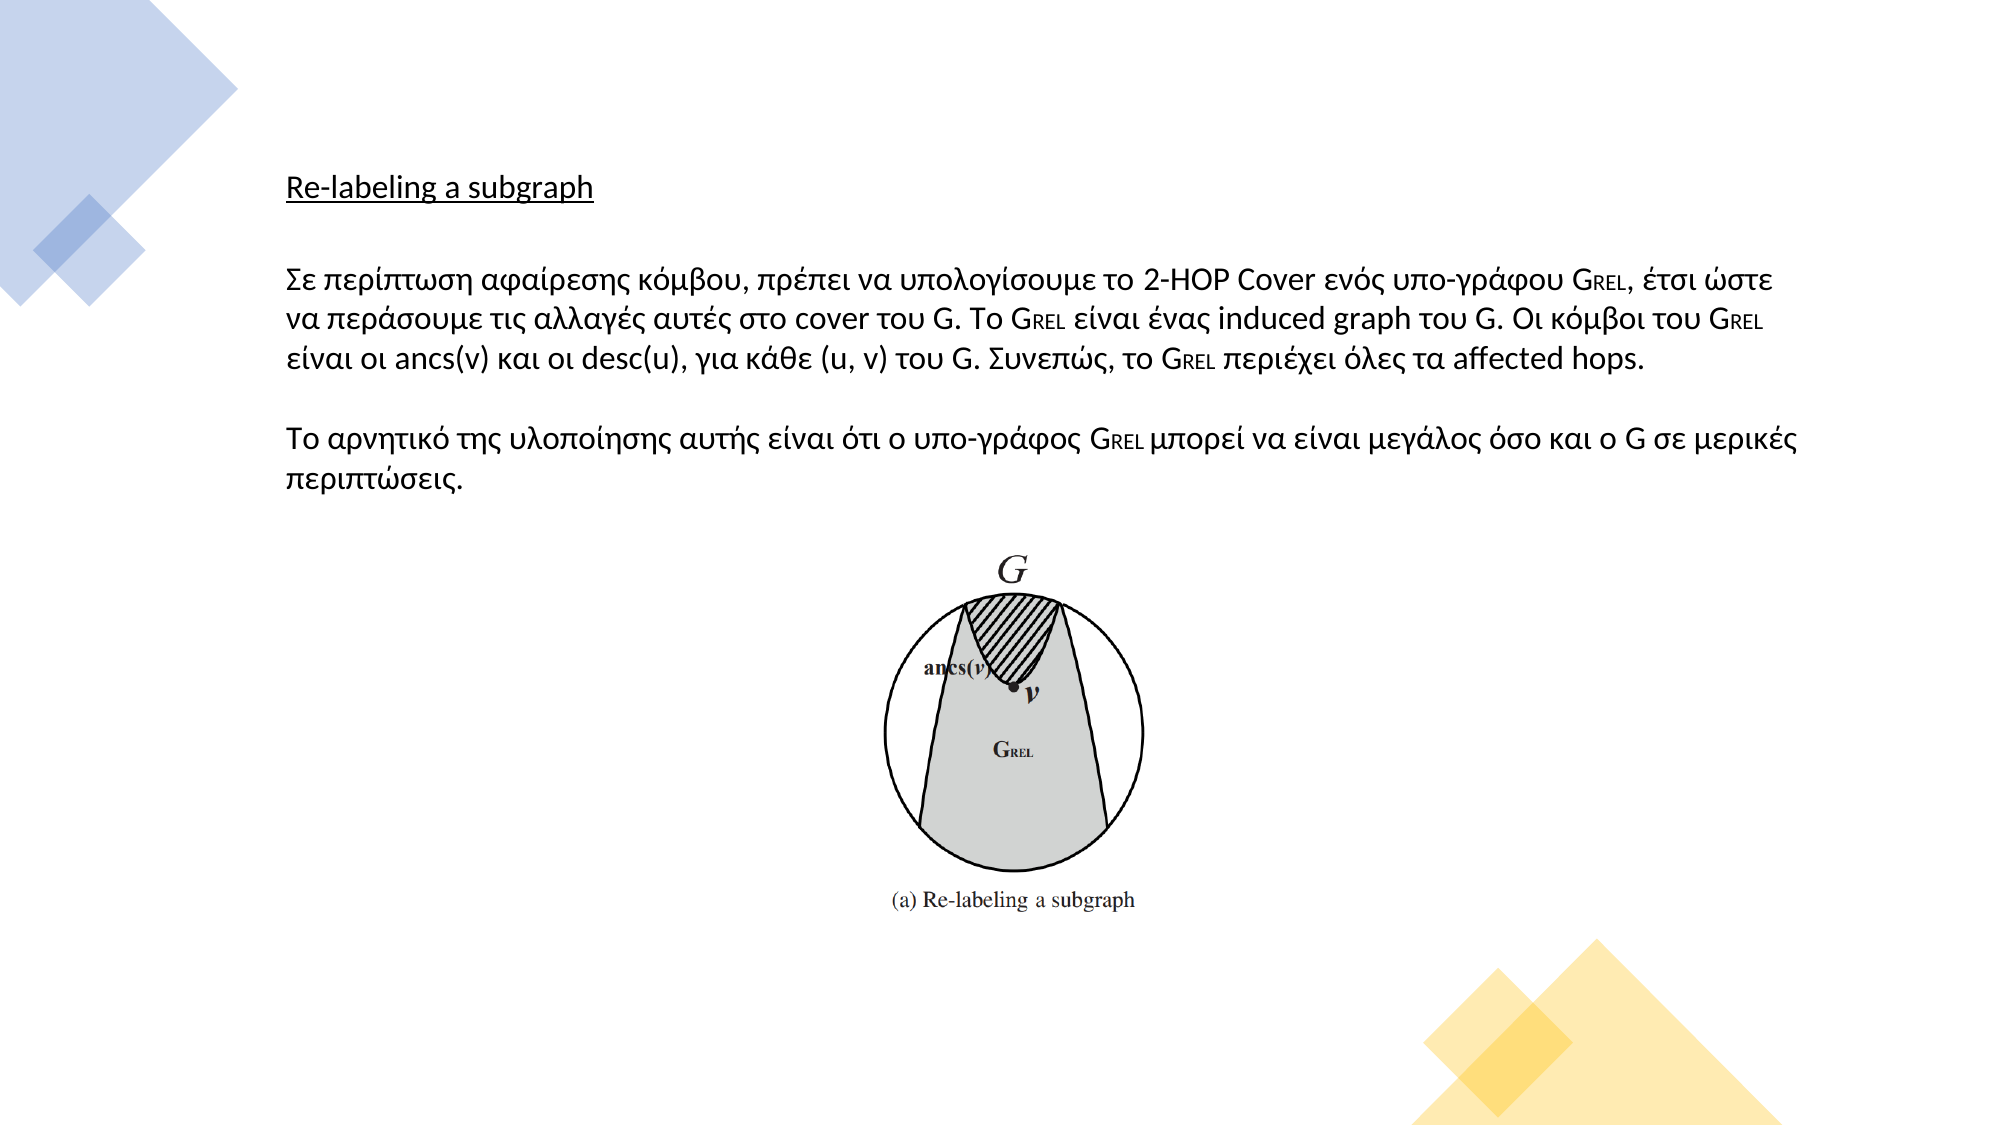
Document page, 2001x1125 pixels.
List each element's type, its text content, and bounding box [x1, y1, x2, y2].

text_box Σε περίπτωση αφαίρεσης κόμβου, πρέπει να υπολογίσουμε το 2-HOP Cover ενός υπο-γράφου GREL, έτσι ώστε να περάσουμε τις αλλαγές αυτές στο cover του G. To GREL είναι ένας induced graph του G. Οι κόμβοι του GREL είναι οι ancs(v) και οι desc(u), για κάθε (u, v) του G. Συνεπώς, το GREL περιέχει όλες τα affected hops. Το αρνητικό της υλοποίησης αυτής είναι ότι ο υπο-γράφος GREL μπορεί να είναι μεγάλος όσο και ο G σε μερικές περιπτώσεις. [271, 249, 1819, 507]
picture [787, 542, 1213, 914]
text_box Re-labeling a subgraph [271, 157, 1272, 213]
text_box [0, 0, 2000, 1125]
